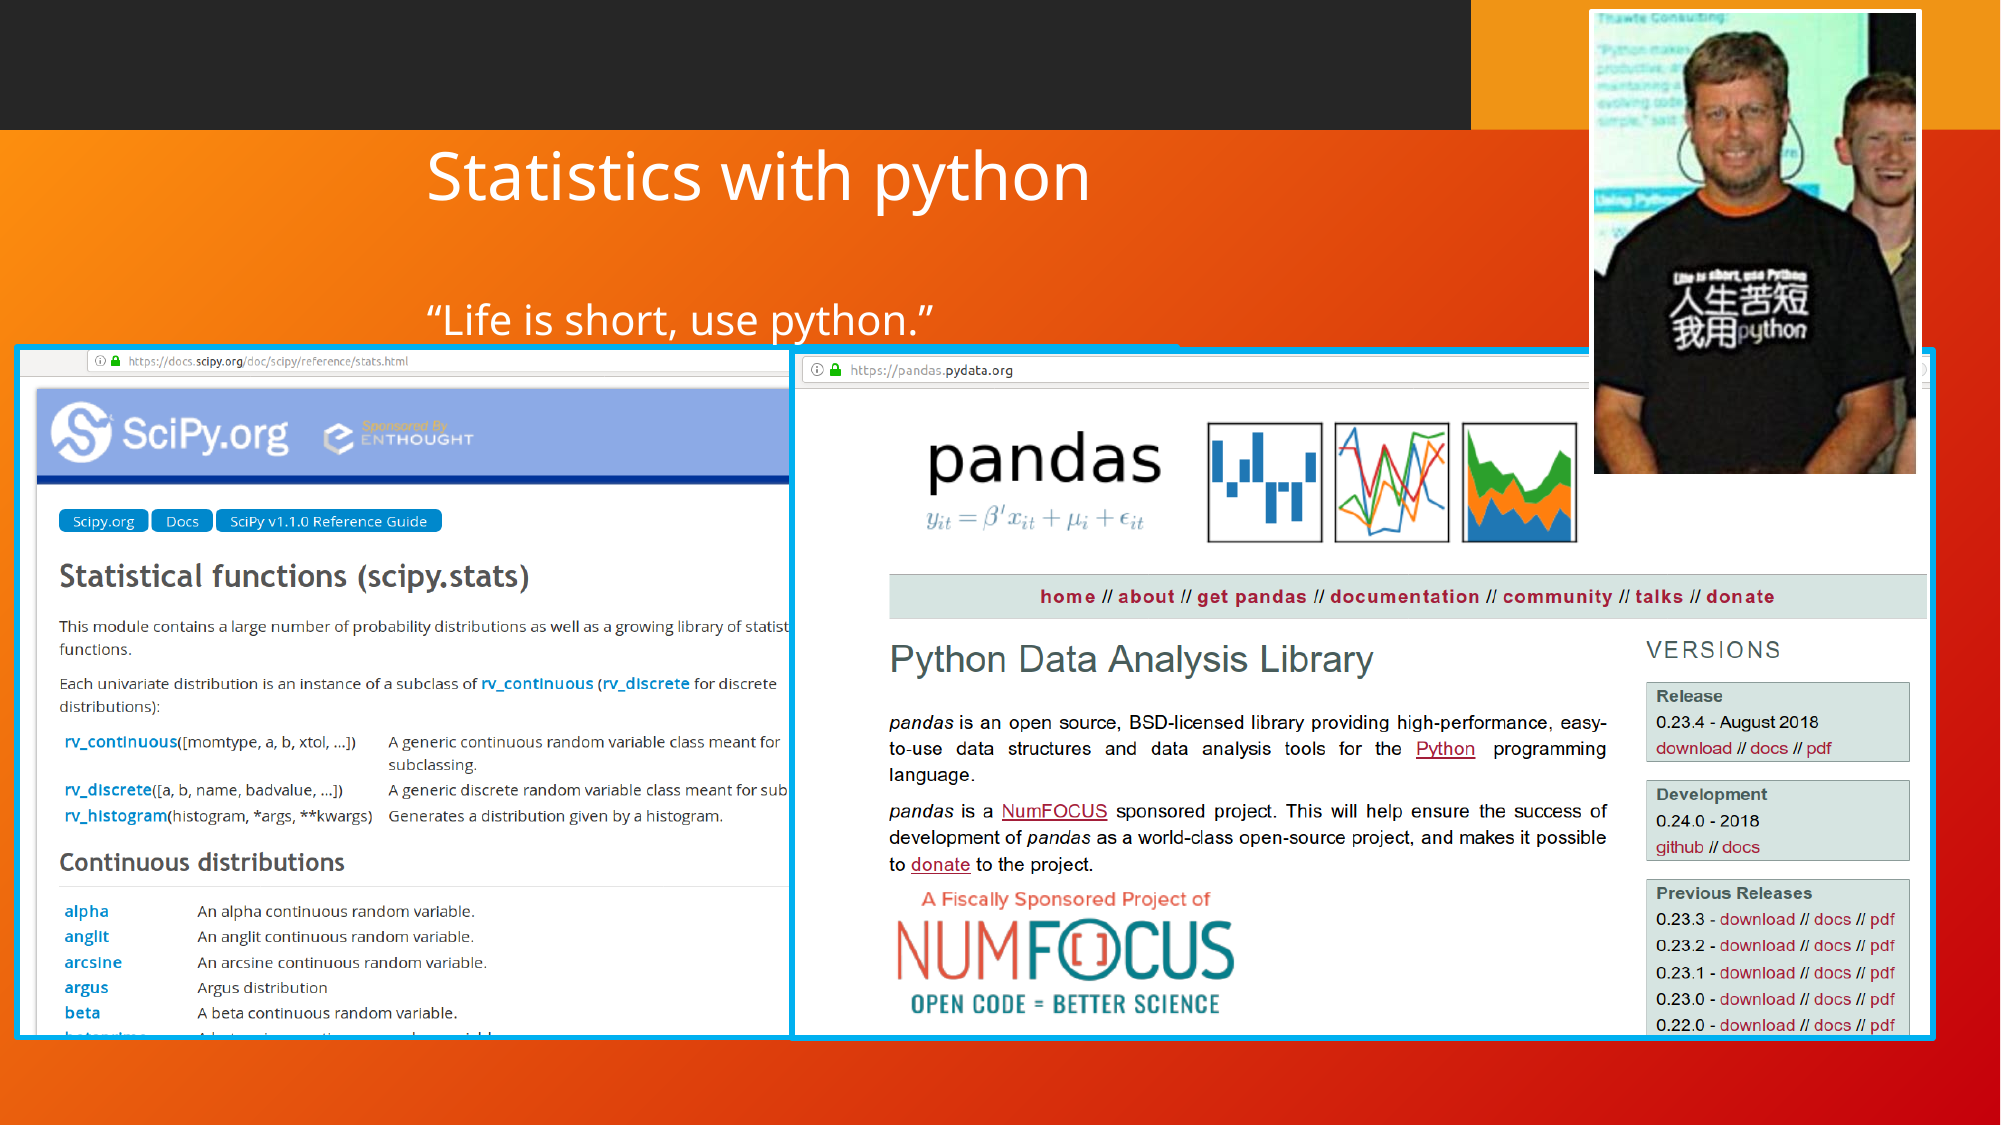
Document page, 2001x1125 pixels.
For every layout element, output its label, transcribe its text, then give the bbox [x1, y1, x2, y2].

picture [1593, 12, 1918, 474]
picture [21, 351, 788, 1034]
text_box Statistics with python “Life is short, use python.” [412, 126, 1662, 296]
picture [796, 355, 1929, 1034]
